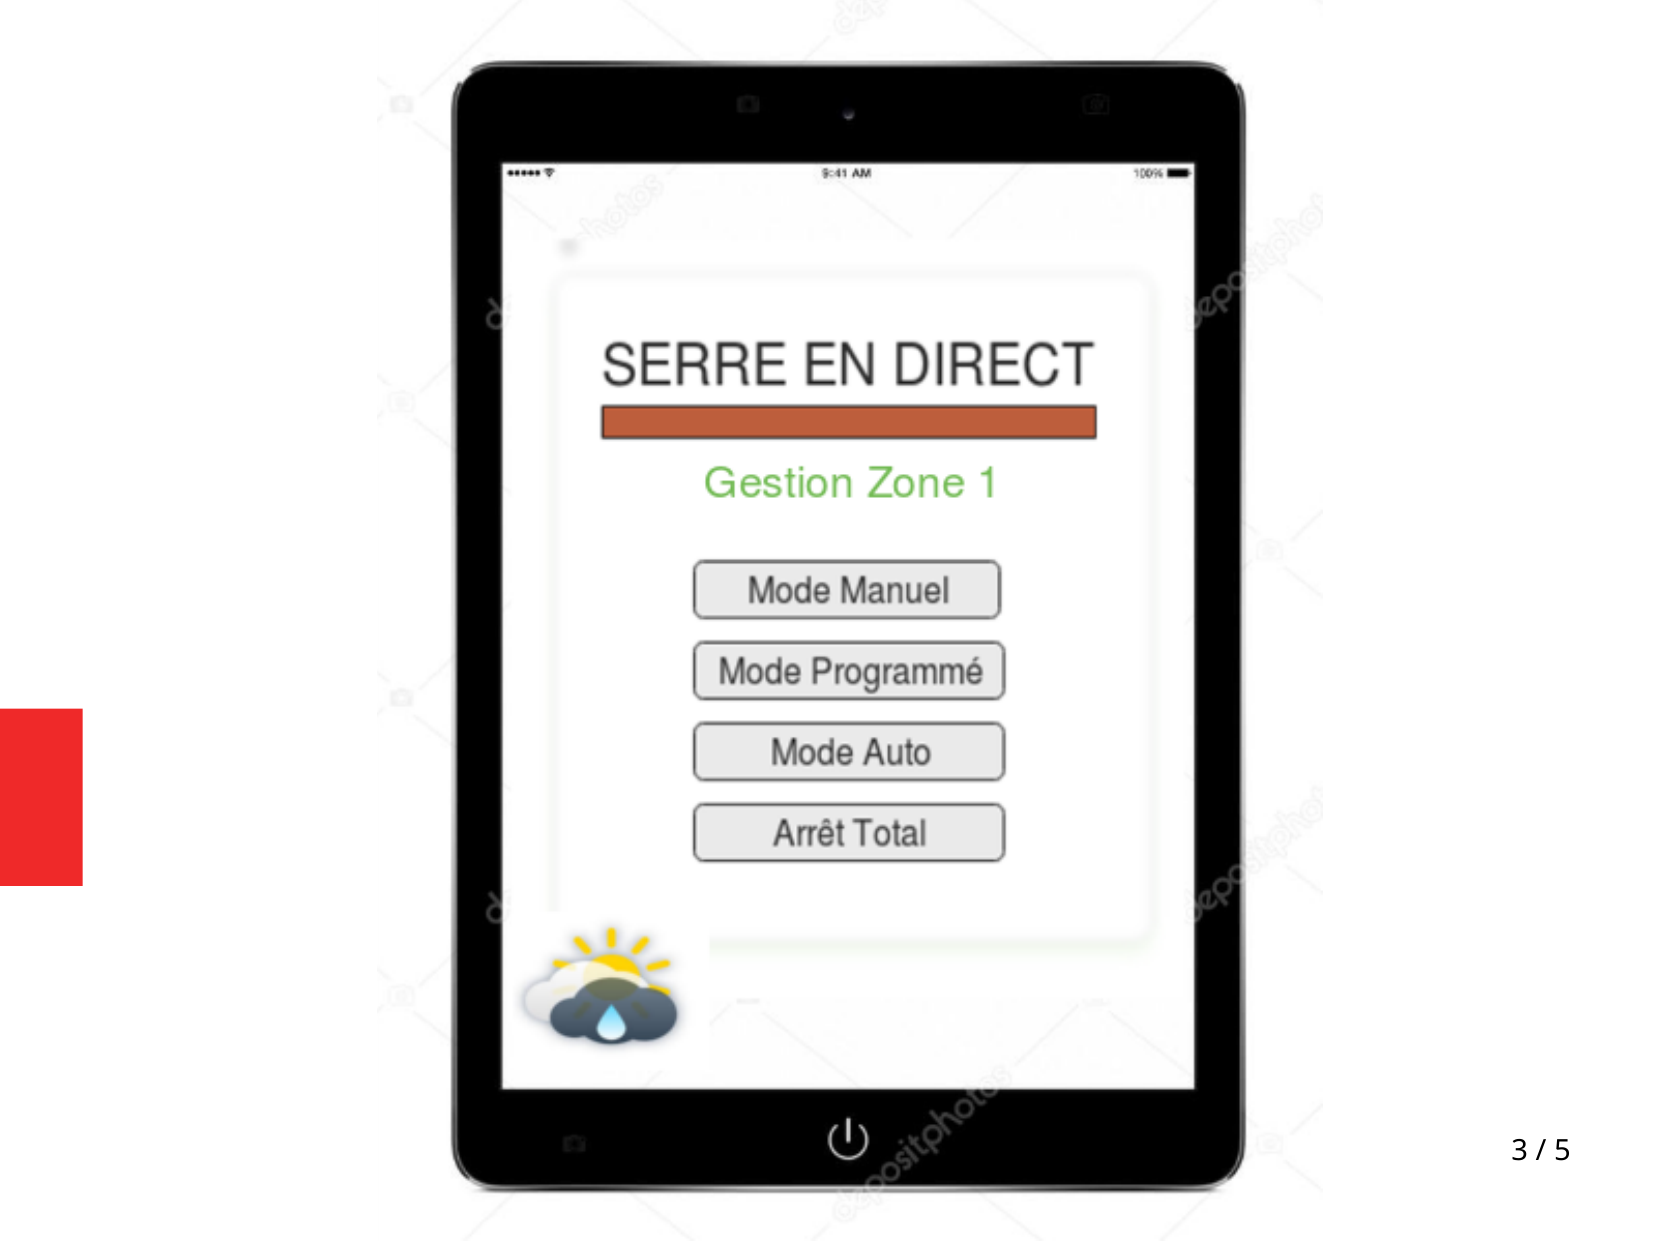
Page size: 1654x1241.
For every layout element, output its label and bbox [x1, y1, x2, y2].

picture [377, 0, 1323, 1241]
